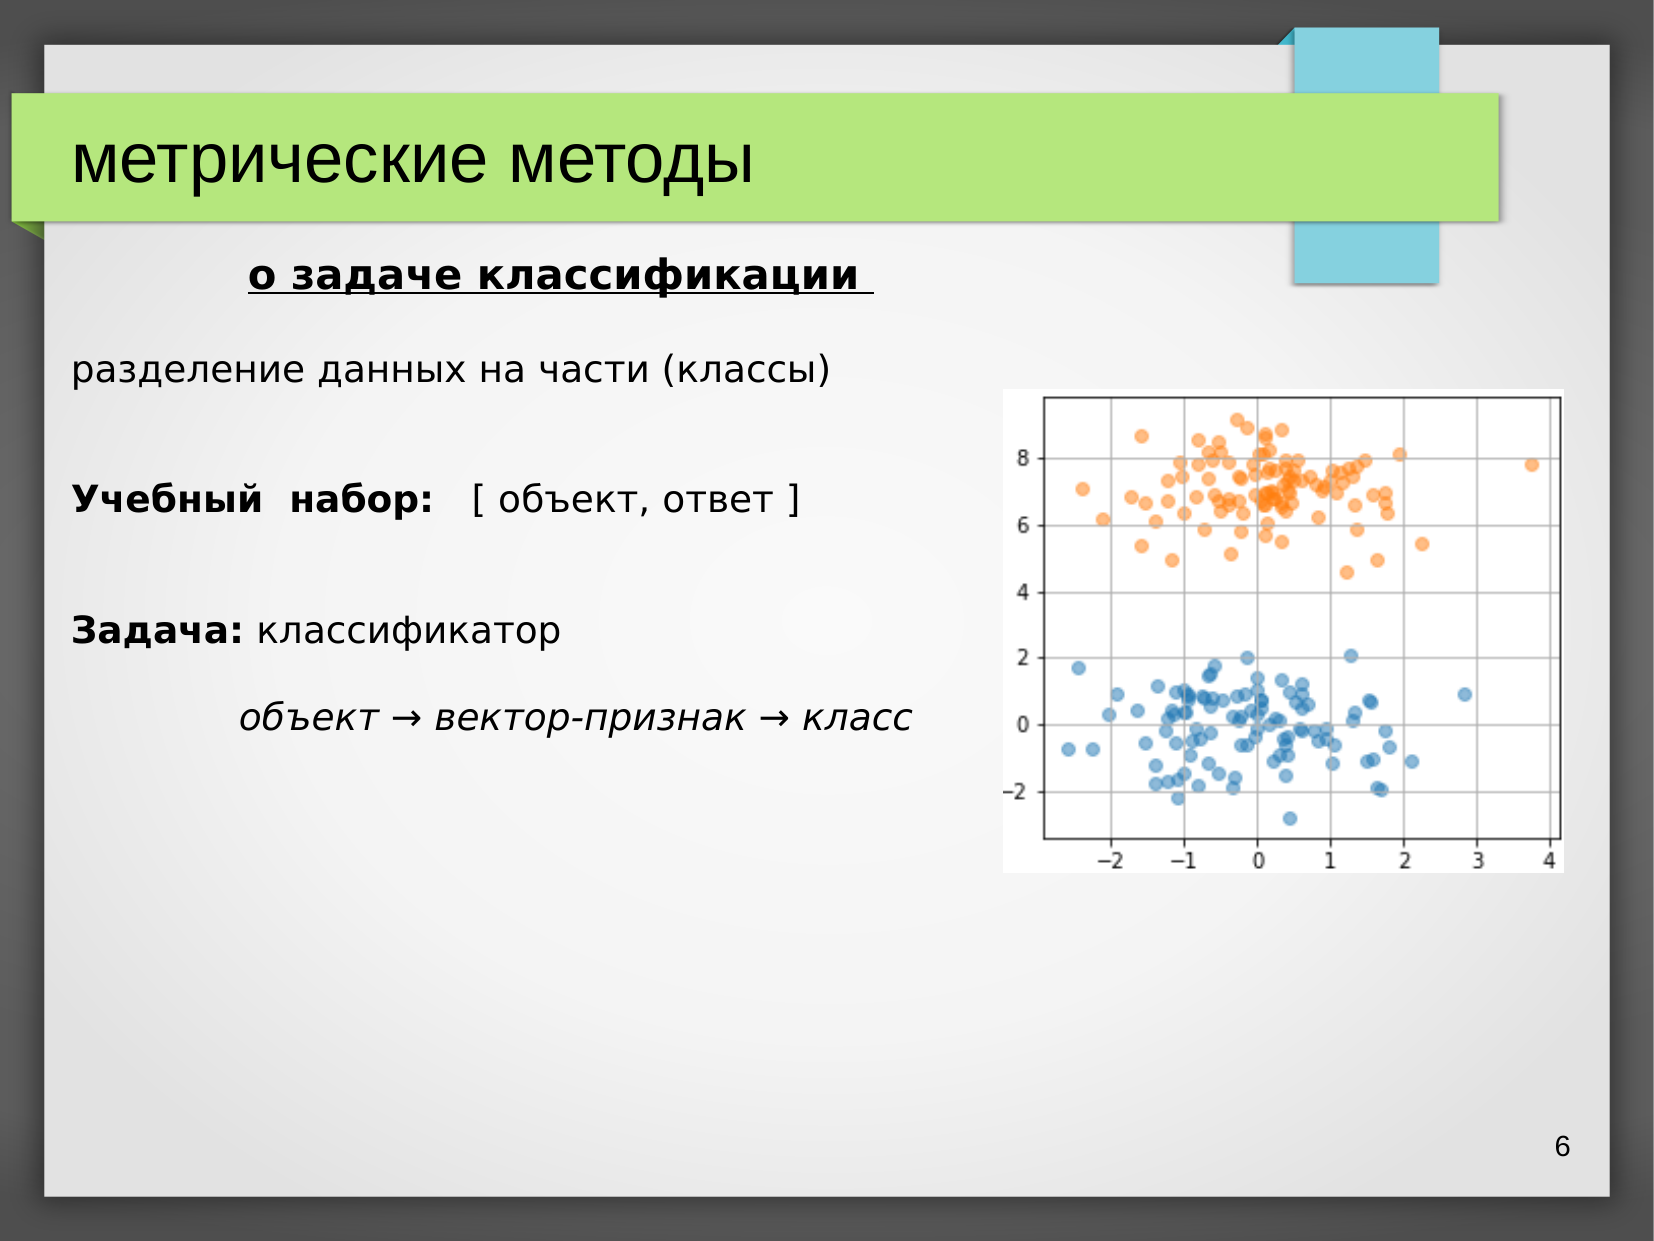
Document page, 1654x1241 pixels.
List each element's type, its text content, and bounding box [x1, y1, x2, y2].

picture [0, 0, 1654, 1241]
title метрические методы [70, 118, 1205, 199]
subtitle о задаче классификации разделение данных на части (классы) Учебный набор: [ объект, ответ ] Задача: классификатор объект → вектор-признак → класс [70, 224, 1052, 766]
